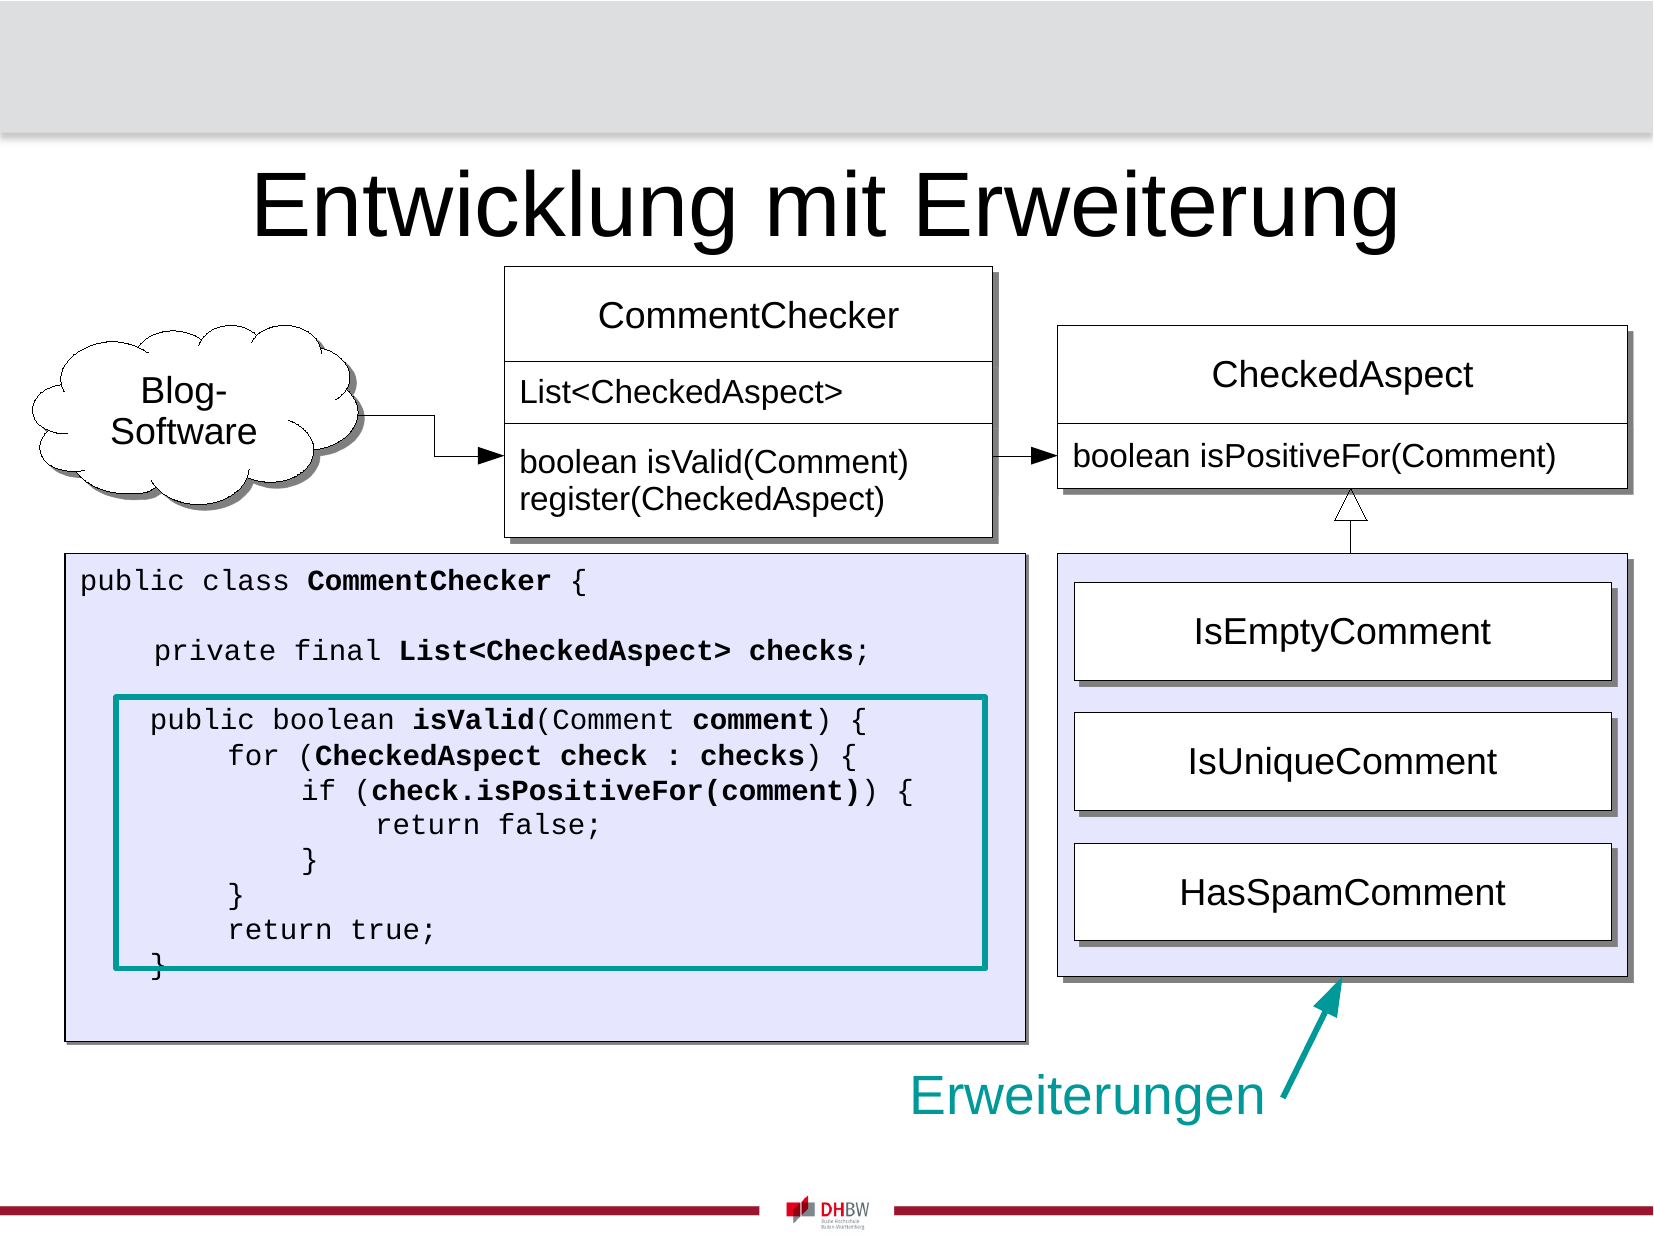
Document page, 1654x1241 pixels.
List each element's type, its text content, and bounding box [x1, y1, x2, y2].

picture [0, 1, 1654, 1237]
text_box Erweiterungen [895, 1056, 1283, 1140]
text_box CommentChecker [504, 266, 993, 361]
text_box Blog- Software [32, 325, 359, 505]
title Entwicklung mit Erweiterung [82, 49, 1571, 257]
text_box CheckedAspect [1057, 325, 1628, 423]
text_box IsEmptyComment [1074, 582, 1612, 681]
text_box IsUniqueComment [1074, 712, 1612, 811]
text_box [1057, 553, 1628, 977]
text_box public class CommentChecker { private final List<CheckedAspect> checks; public boolean isValid(Comment comment) { for (CheckedAspect check : checks) { if (check.isPositiveFor(comment)) { return false; } } return true; } [65, 553, 1026, 1042]
text_box boolean isPositiveFor(Comment) [1057, 423, 1628, 489]
text_box boolean isValid(Comment) register(CheckedAspect) [504, 423, 993, 538]
text_box List<CheckedAspect> [504, 361, 993, 423]
text_box HasSpamComment [1074, 843, 1612, 941]
